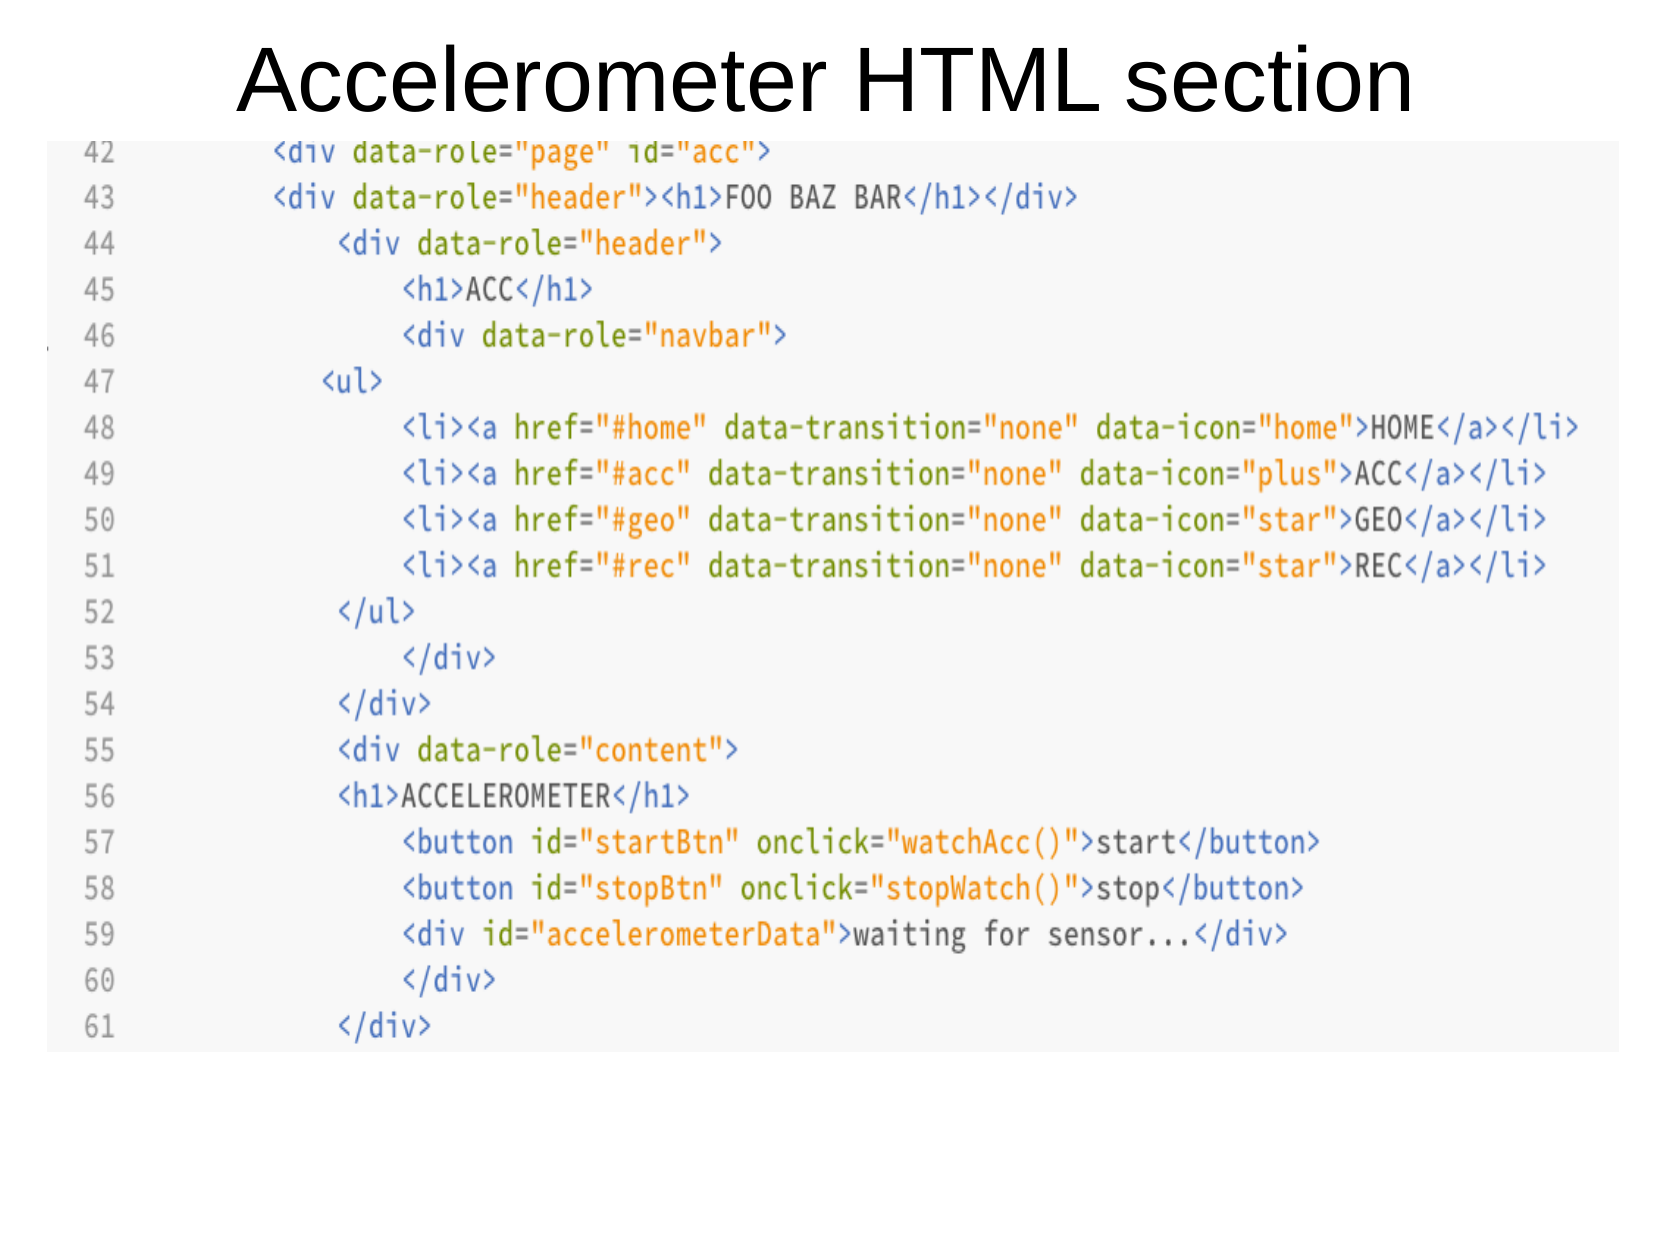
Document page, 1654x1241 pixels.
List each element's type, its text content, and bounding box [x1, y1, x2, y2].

picture [47, 141, 1619, 1052]
title Accelerometer HTML section [82, 0, 1571, 141]
